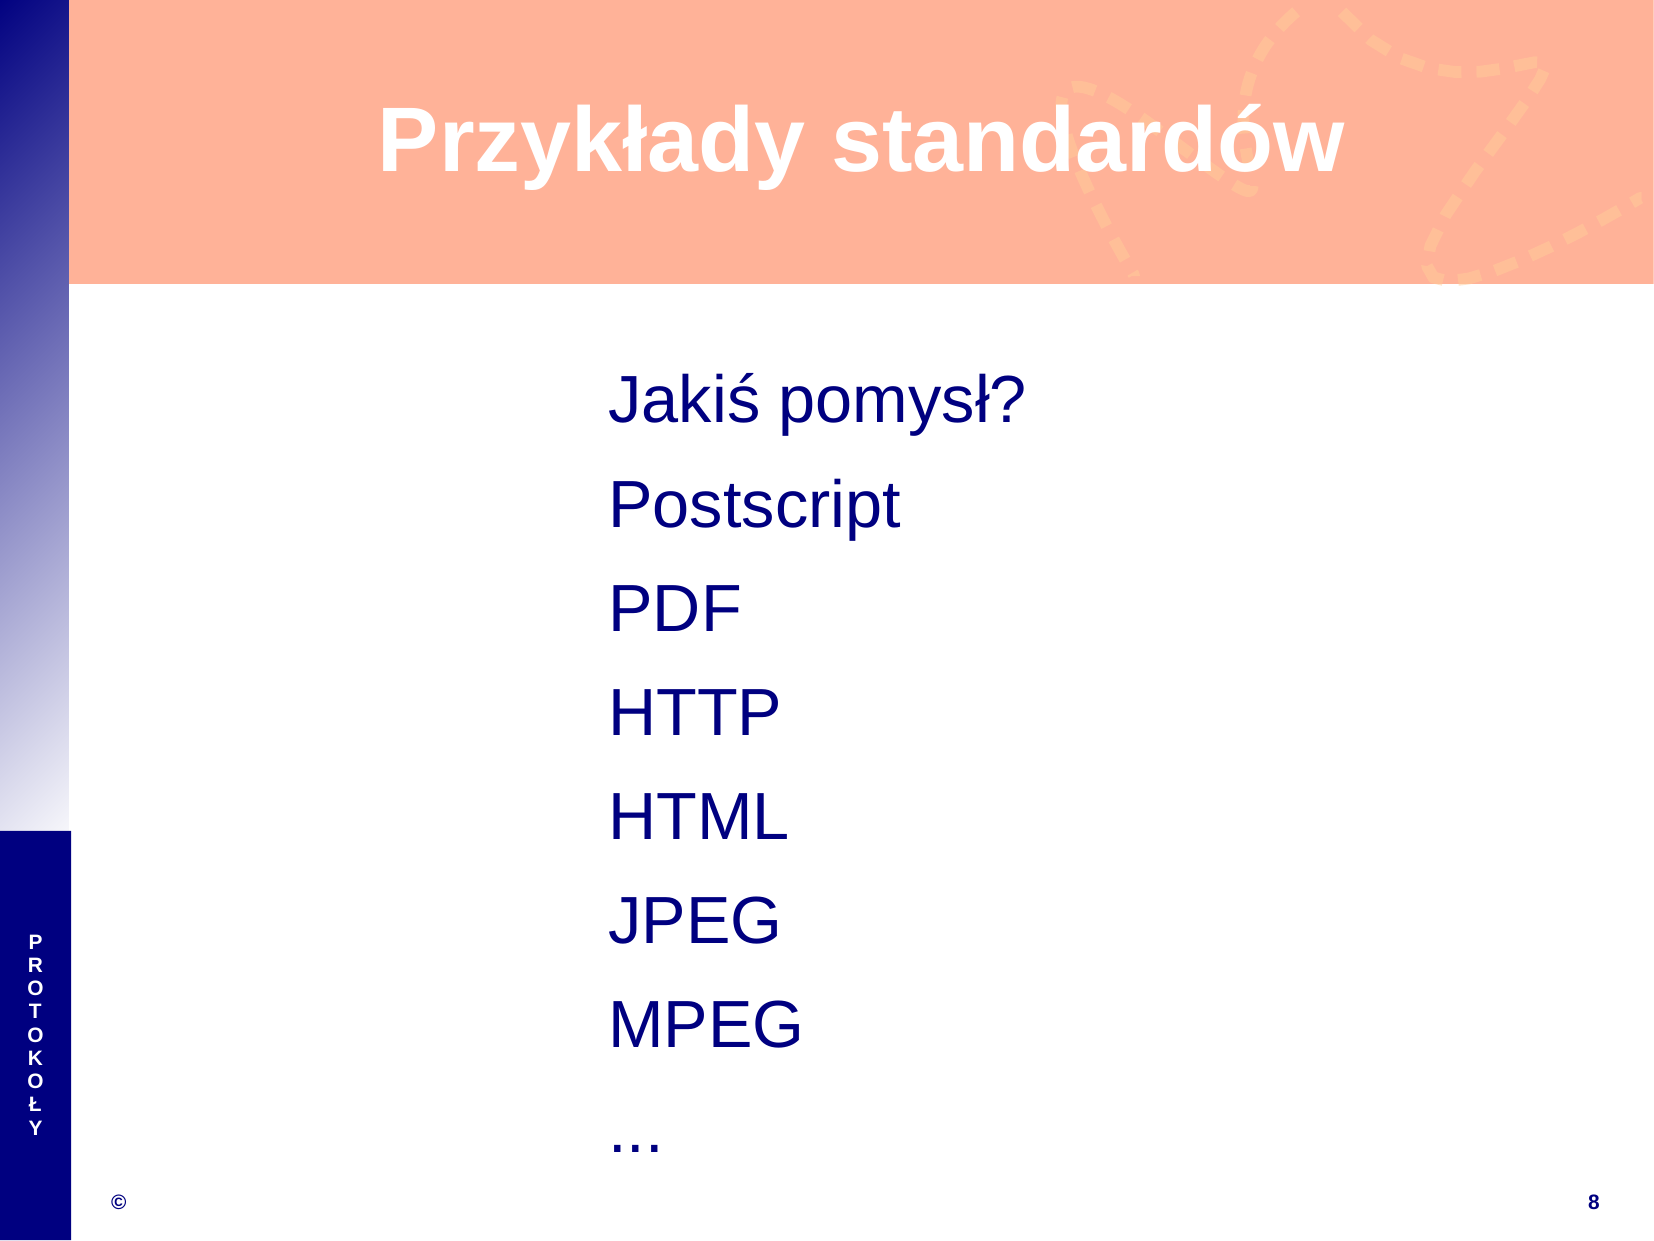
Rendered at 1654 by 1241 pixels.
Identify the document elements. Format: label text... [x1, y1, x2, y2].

text_box P R O T O K O Ł Y [0, 829, 71, 1241]
list Jakiś pomysł? Postscript PDF HTTP HTML JPEG MPEG ... [617, 362, 1108, 1167]
title Przykłady standardów [70, 36, 1654, 244]
